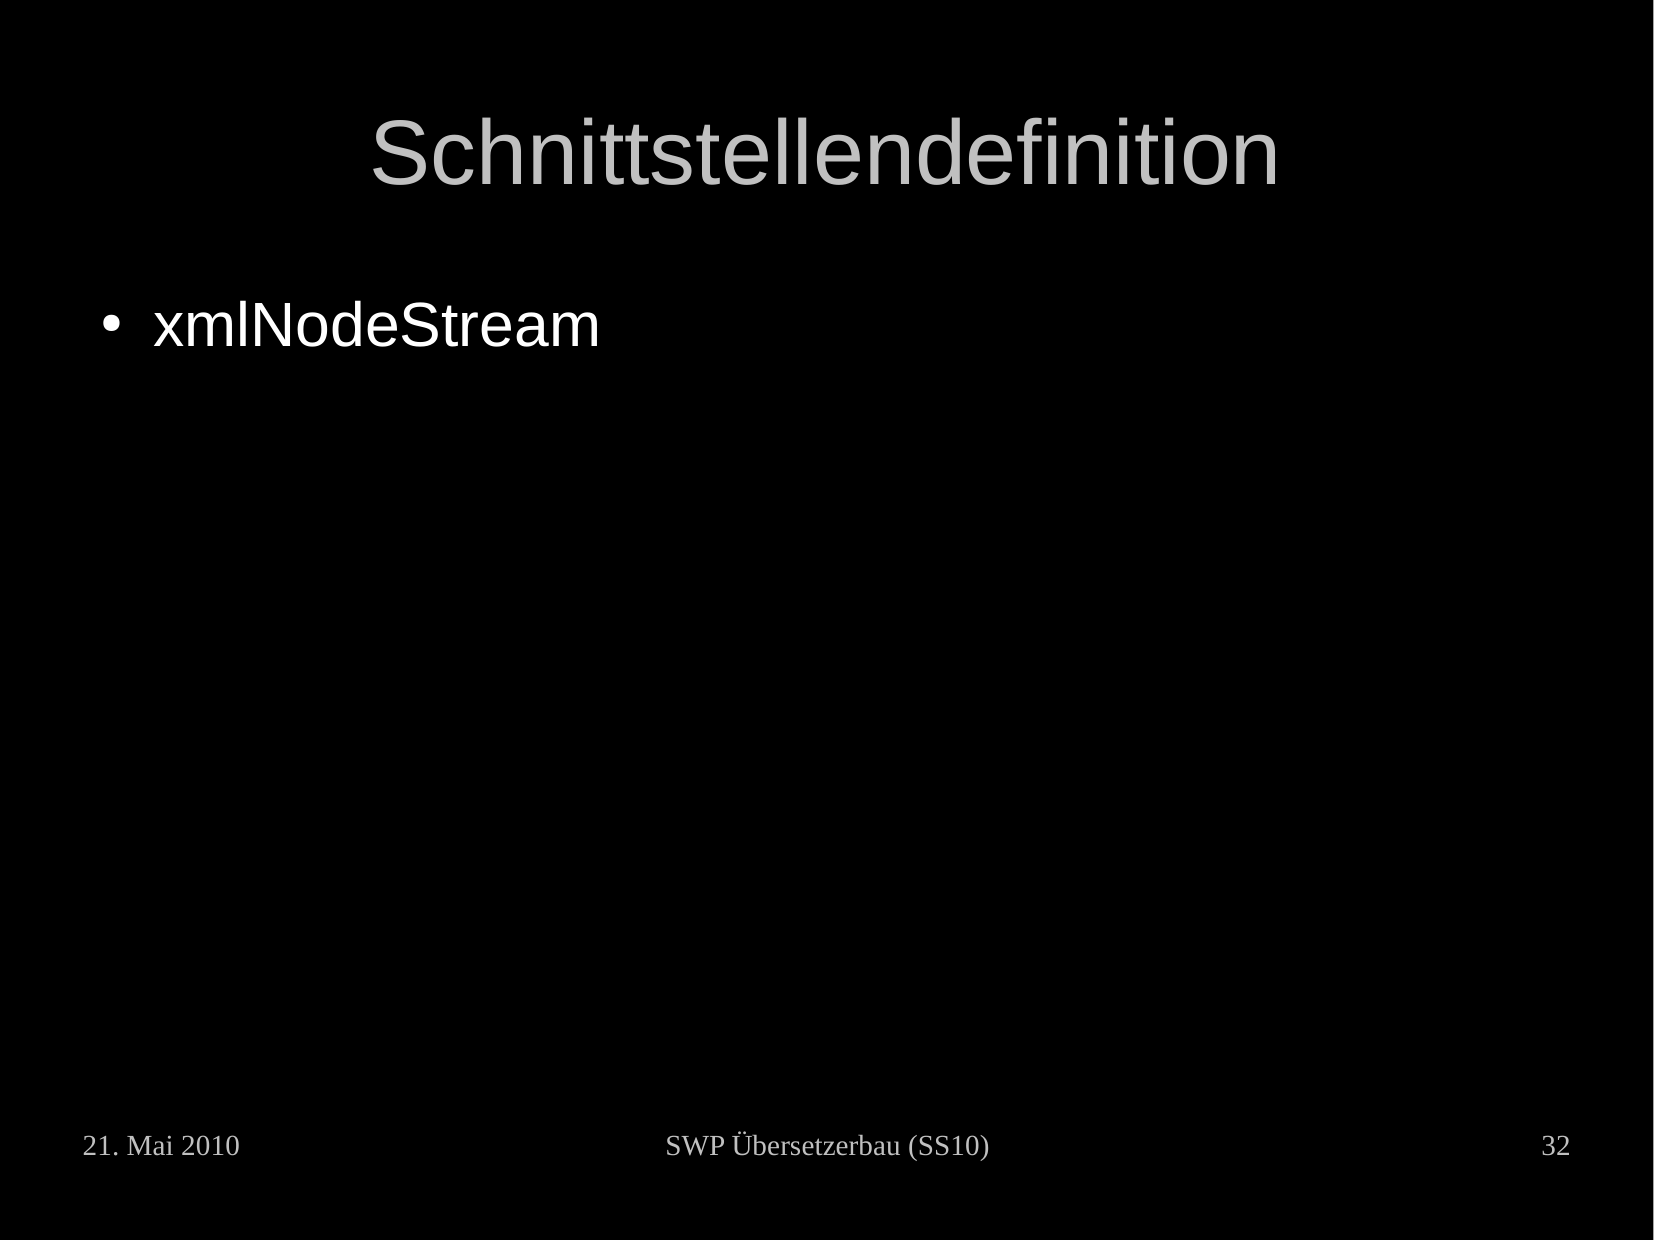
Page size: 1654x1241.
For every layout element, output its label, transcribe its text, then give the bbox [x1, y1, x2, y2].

title Schnittstellendefinition [82, 49, 1571, 257]
list xmlNodeStream [82, 290, 1571, 1109]
